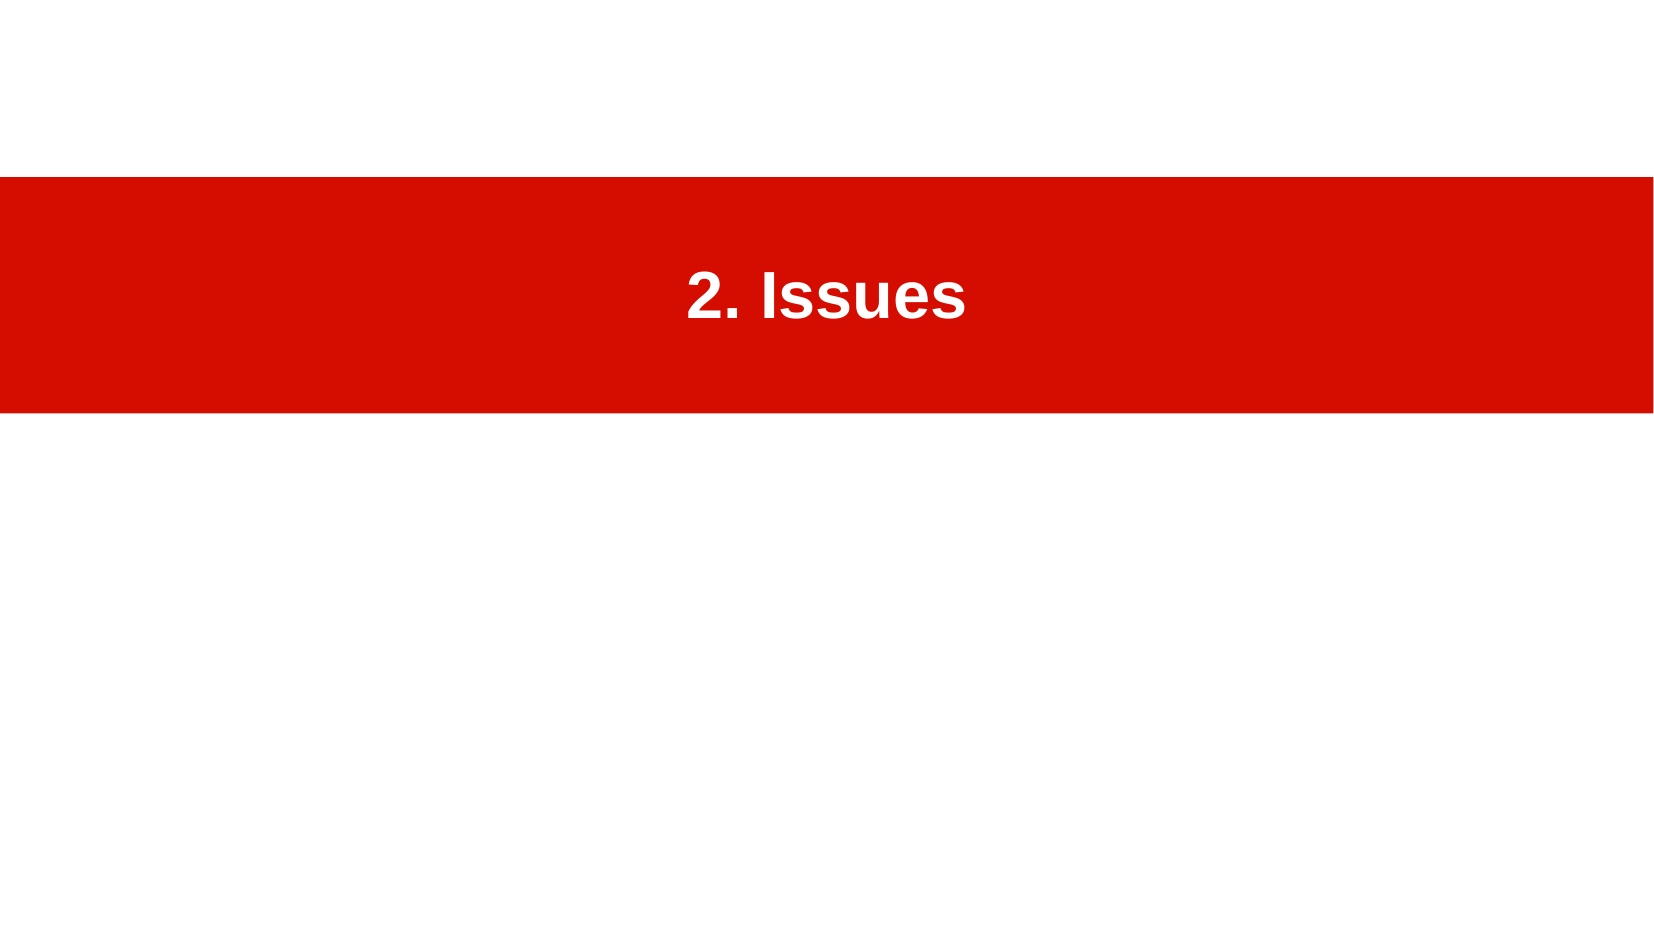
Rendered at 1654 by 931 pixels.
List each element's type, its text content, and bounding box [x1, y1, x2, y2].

title 2. Issues [0, 177, 1654, 414]
